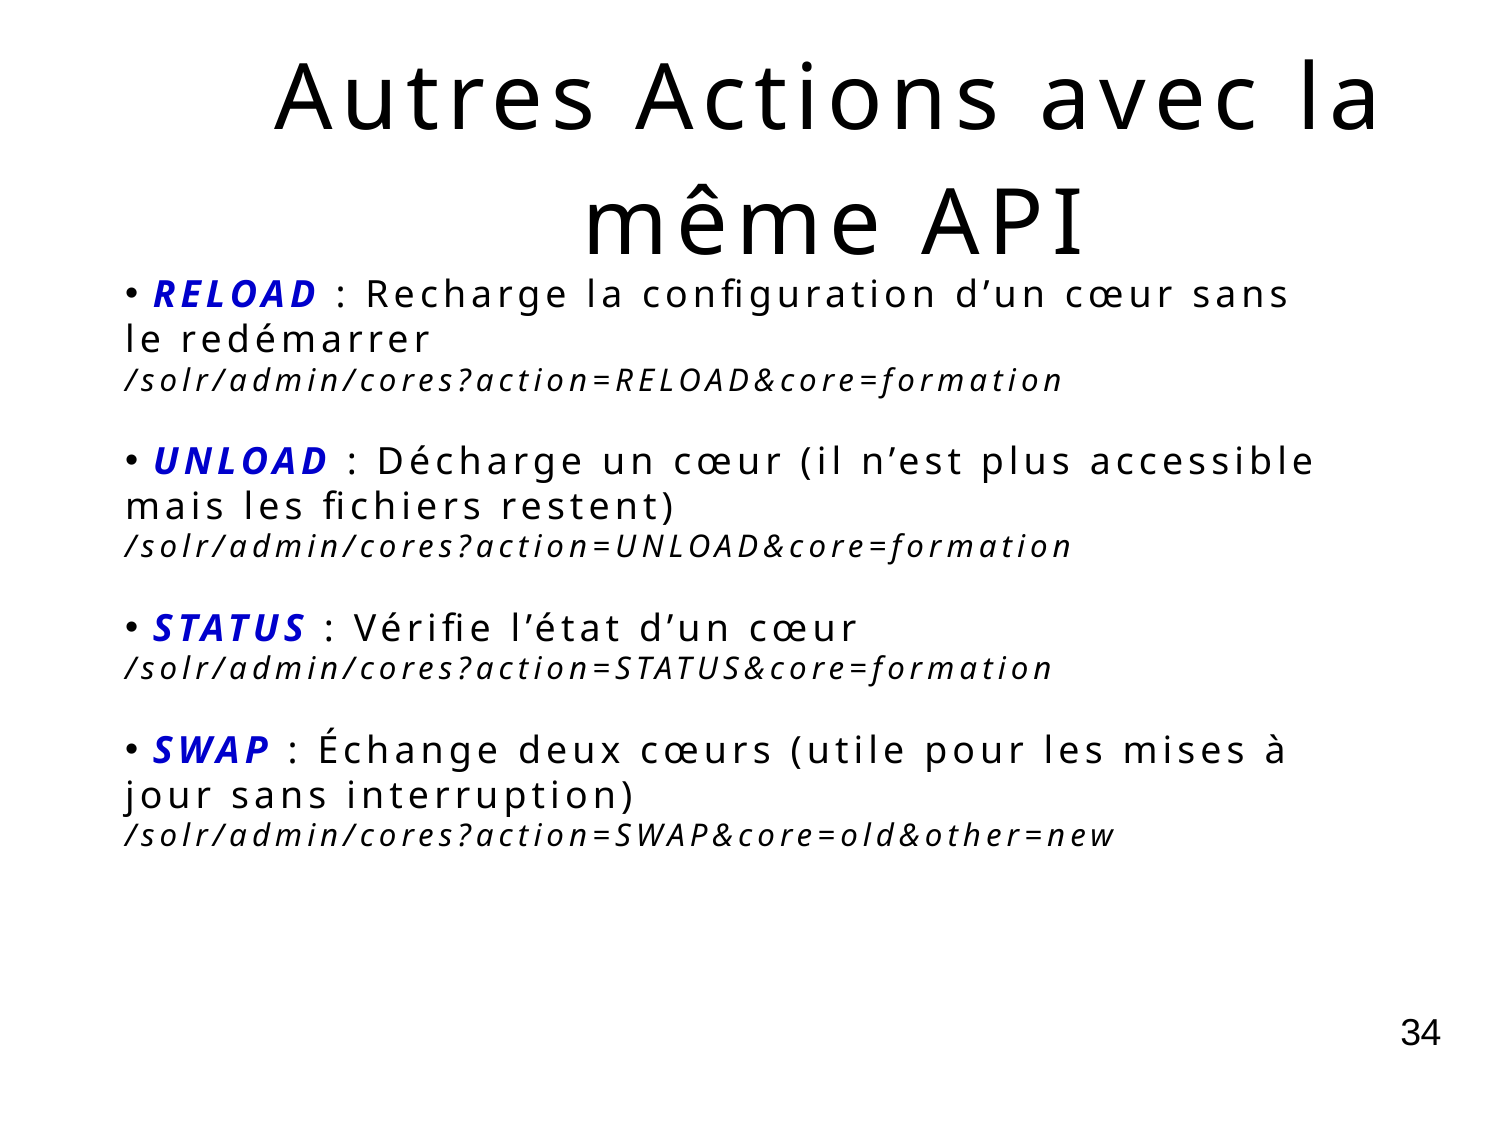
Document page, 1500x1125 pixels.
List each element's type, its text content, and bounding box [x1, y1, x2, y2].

slide_number 34 [1373, 1009, 1451, 1125]
text_box RELOAD : Recharge la configuration d’un cœur sans le redémarrer /solr/admin/cores?action=RELOAD&core=formation UNLOAD : Décharge un cœur (il n’est plus accessible mais les fichiers restent) /solr/admin/cores?action=UNLOAD&core=formation STATUS : Vérifie l’état d’un cœur /solr/admin/cores?action=STATUS&core=formation SWAP : Échange deux cœurs (utile pour les mises à jour sans interruption) /solr/admin/cores?action=SWAP&core=old&other=new [87, 267, 1342, 963]
title Autres Actions avec la même API [59, 49, 1418, 264]
